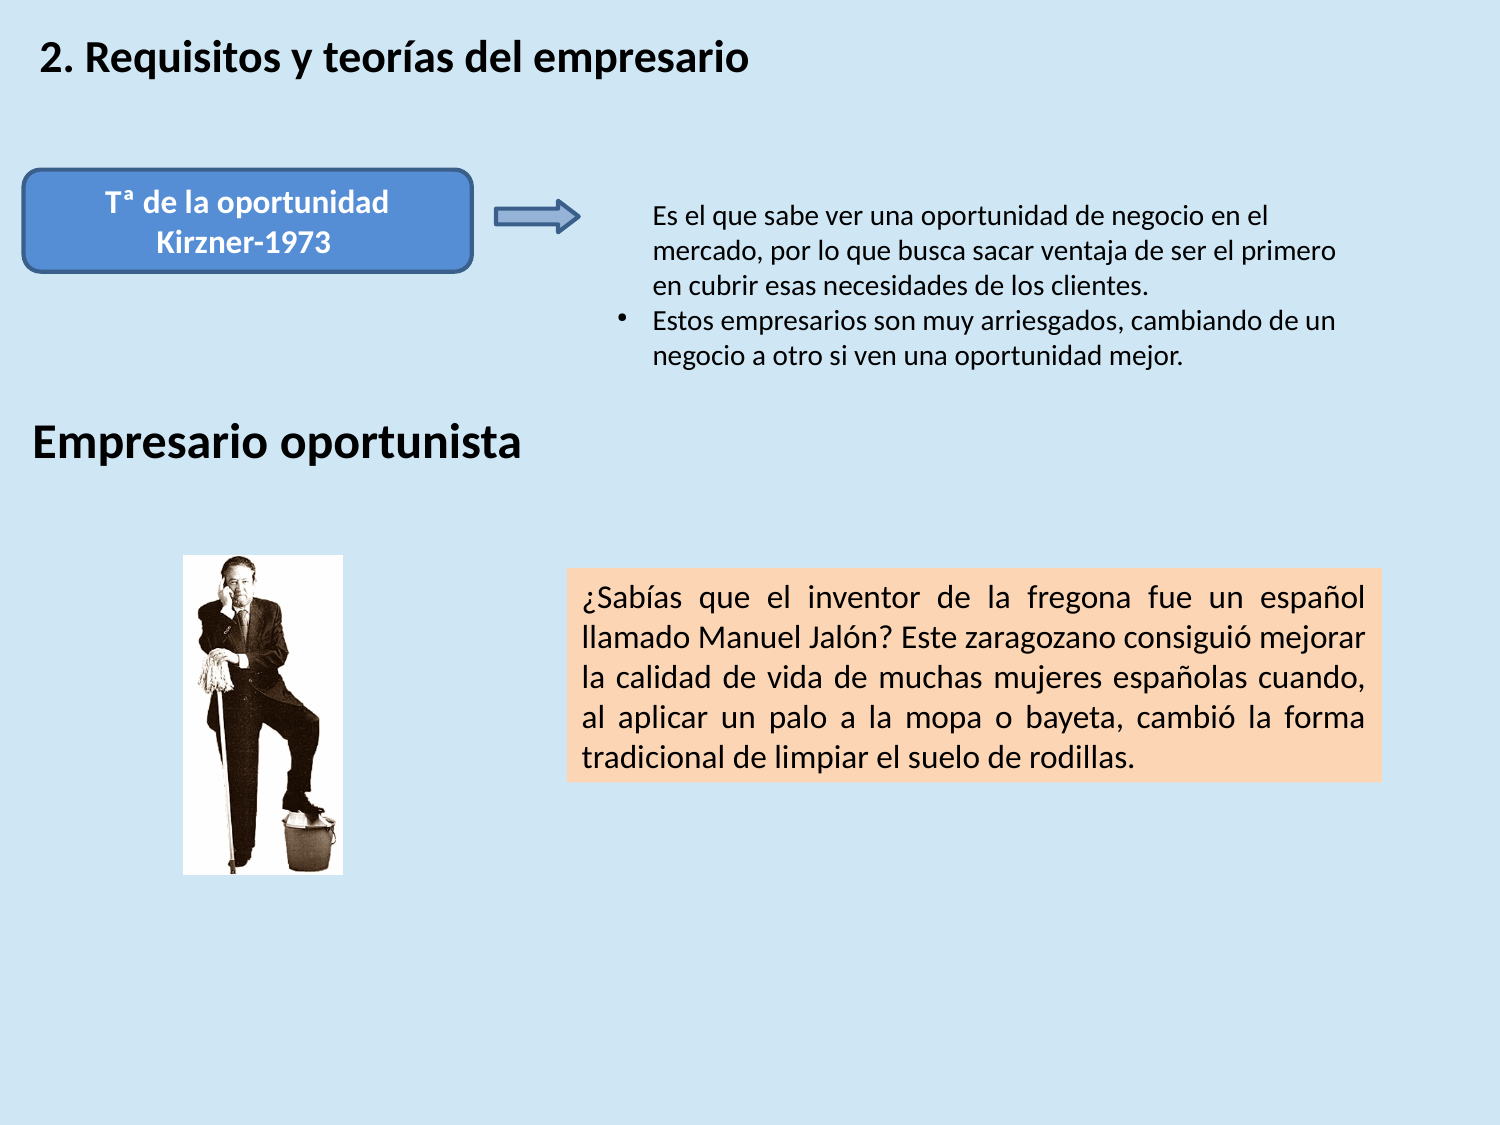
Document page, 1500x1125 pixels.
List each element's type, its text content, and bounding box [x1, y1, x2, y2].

text_box Tª de la oportunidad Kirzner-1973 [23, 169, 472, 272]
text_box Es el que sabe ver una oportunidad de negocio en el mercado, por lo que busca sacar ventaja de ser el primero en cubrir esas necesidades de los clientes. Estos empresarios son muy arriesgados, cambiando de un negocio a otro si ven una oportunidad mejor. [602, 188, 1374, 379]
text_box [496, 200, 579, 233]
text_box Empresario oportunista [0, 401, 556, 477]
text_box ¿Sabías que el inventor de la fregona fue un español llamado Manuel Jalón? Este zaragozano consiguió mejorar la calidad de vida de muchas mujeres españolas cuando, al aplicar un palo a la mopa o bayeta, cambió la forma tradicional de limpiar el suelo de rodillas. [566, 567, 1382, 783]
text_box 2. Requisitos y teorías del empresario [24, 6, 1375, 102]
picture [183, 555, 343, 875]
